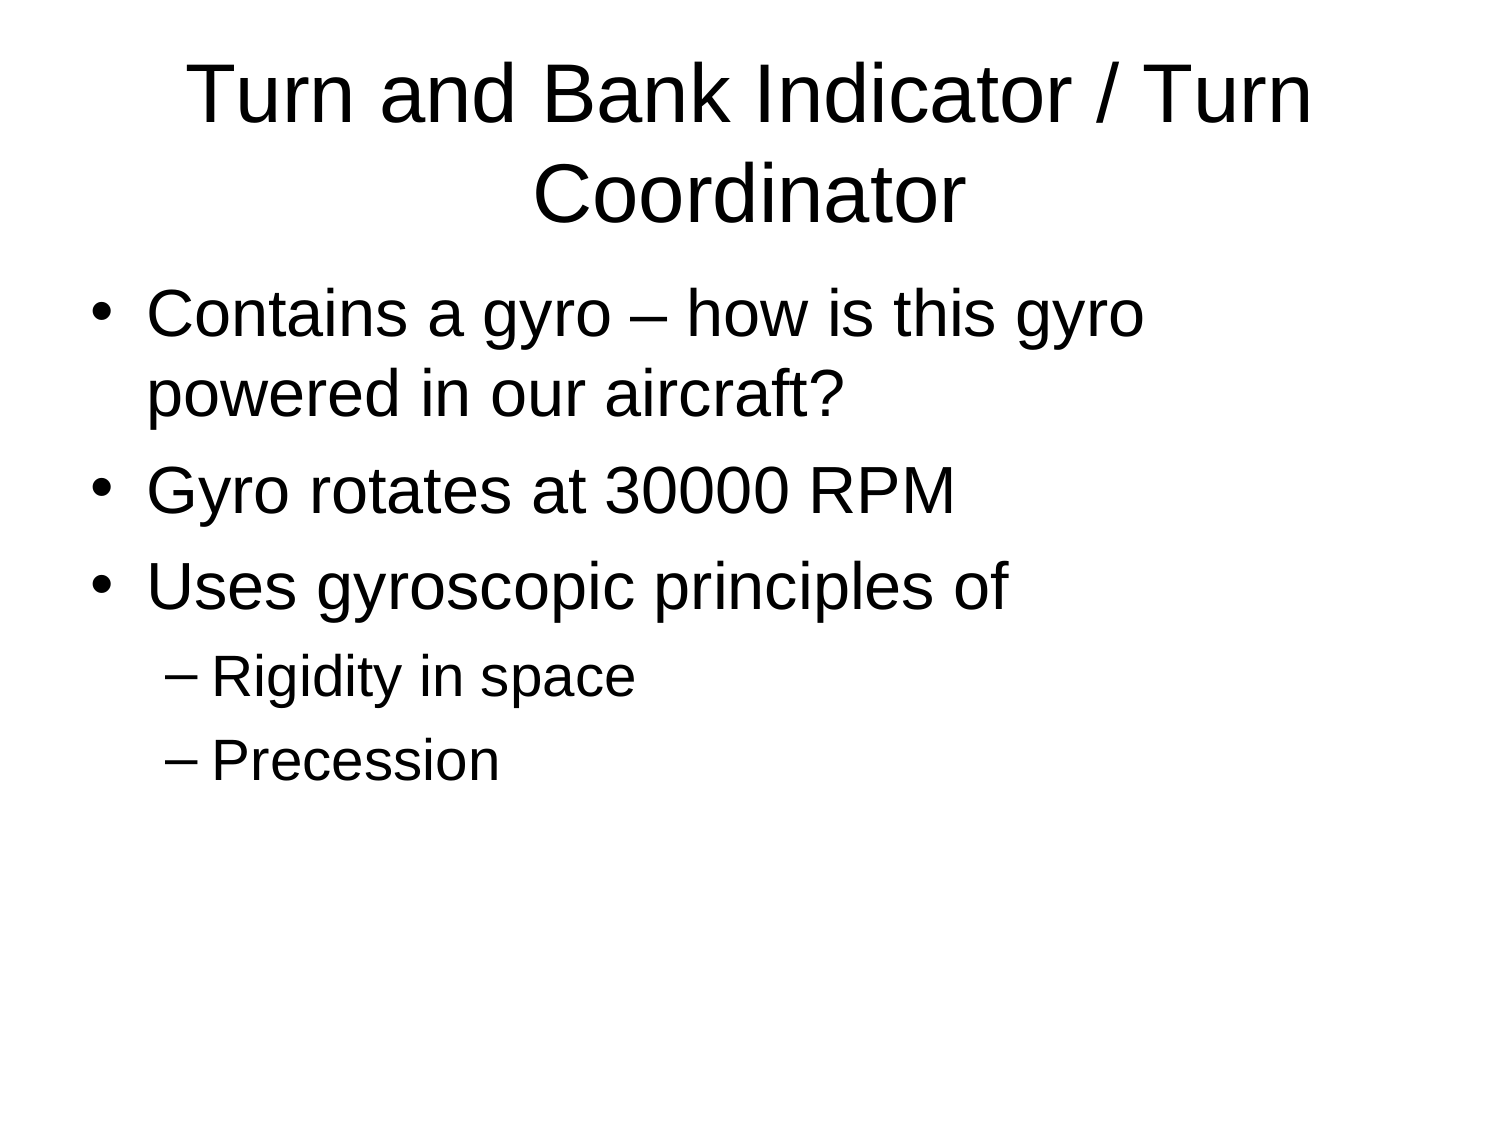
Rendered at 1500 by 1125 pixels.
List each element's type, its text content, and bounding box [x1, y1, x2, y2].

list Contains a gyro – how is this gyro powered in our aircraft? Gyro rotates at 30000 RPM Uses gyroscopic principles of Rigidity in space Precession [75, 262, 1426, 1125]
title Turn and Bank Indicator / Turn Coordinator [75, 31, 1426, 247]
